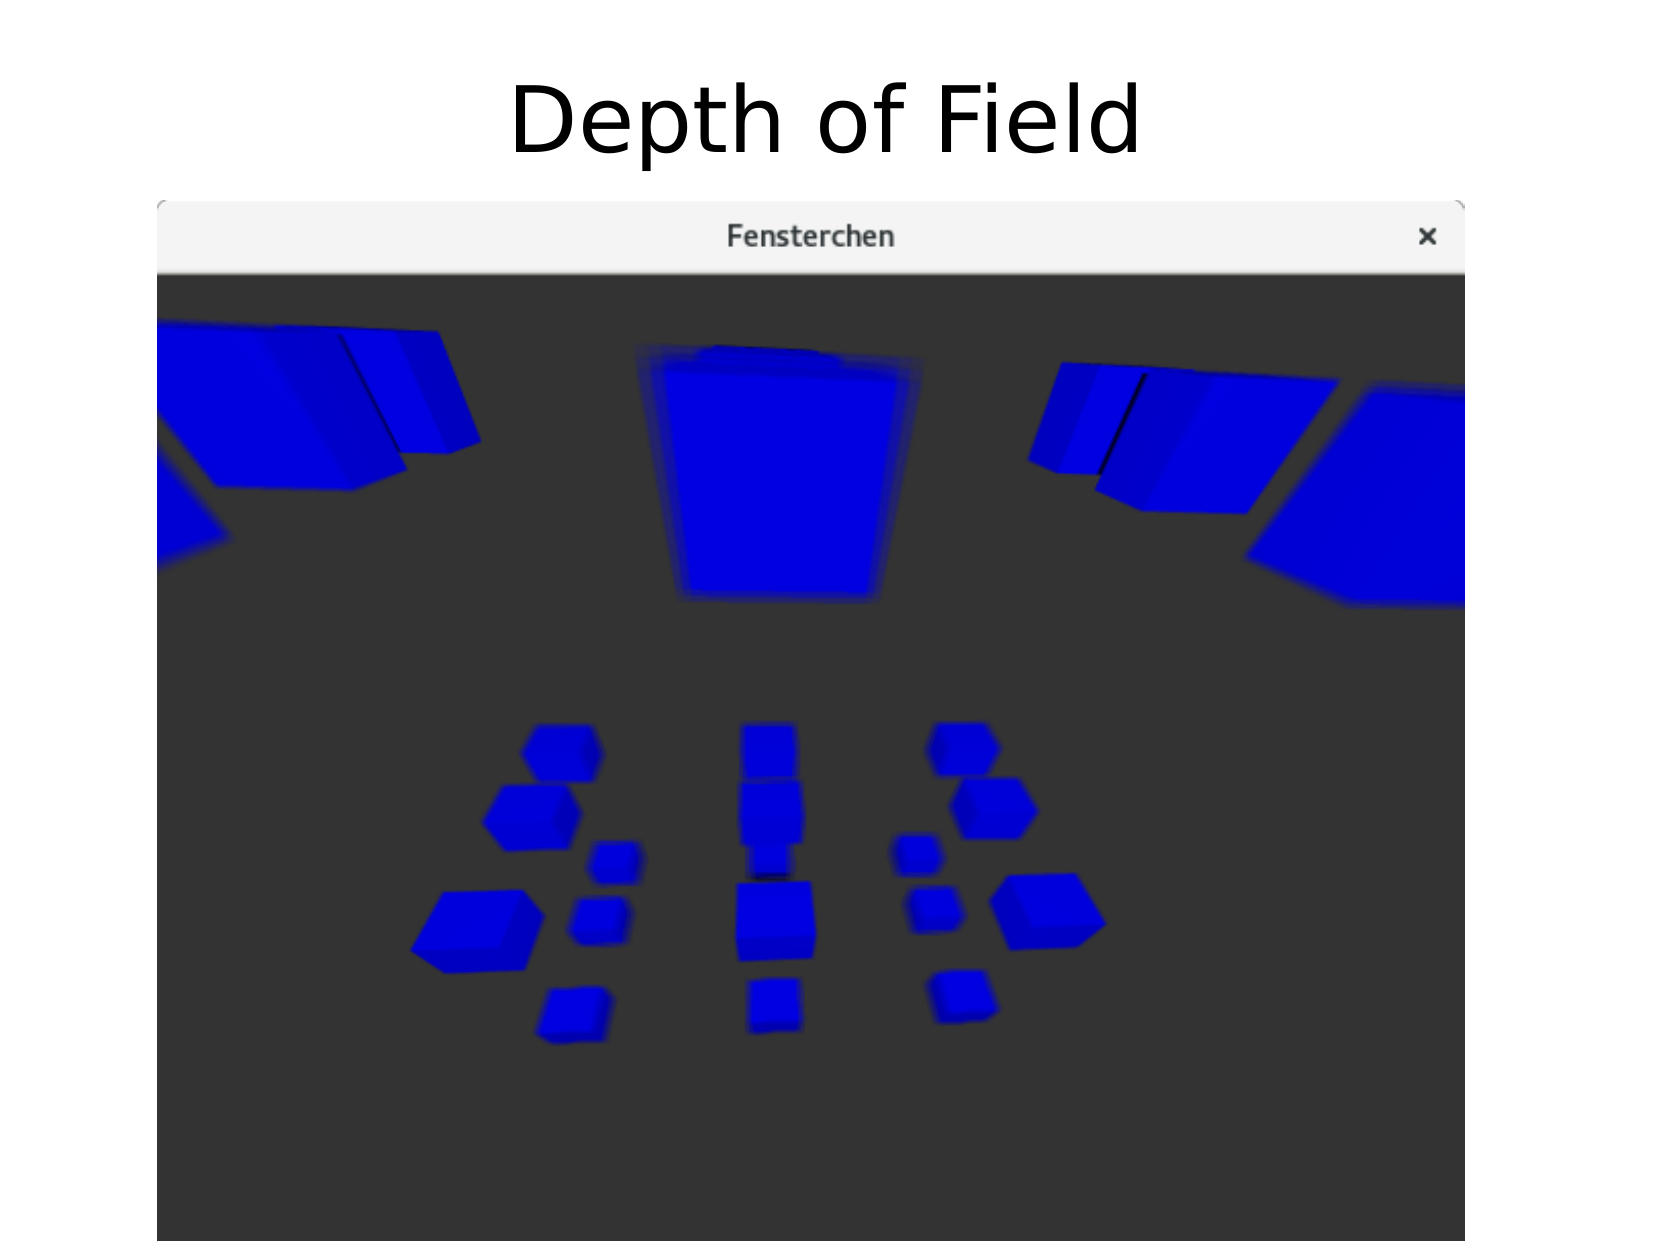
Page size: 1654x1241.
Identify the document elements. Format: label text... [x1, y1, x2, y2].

picture [157, 200, 1465, 1241]
title Depth of Field [82, 17, 1571, 225]
